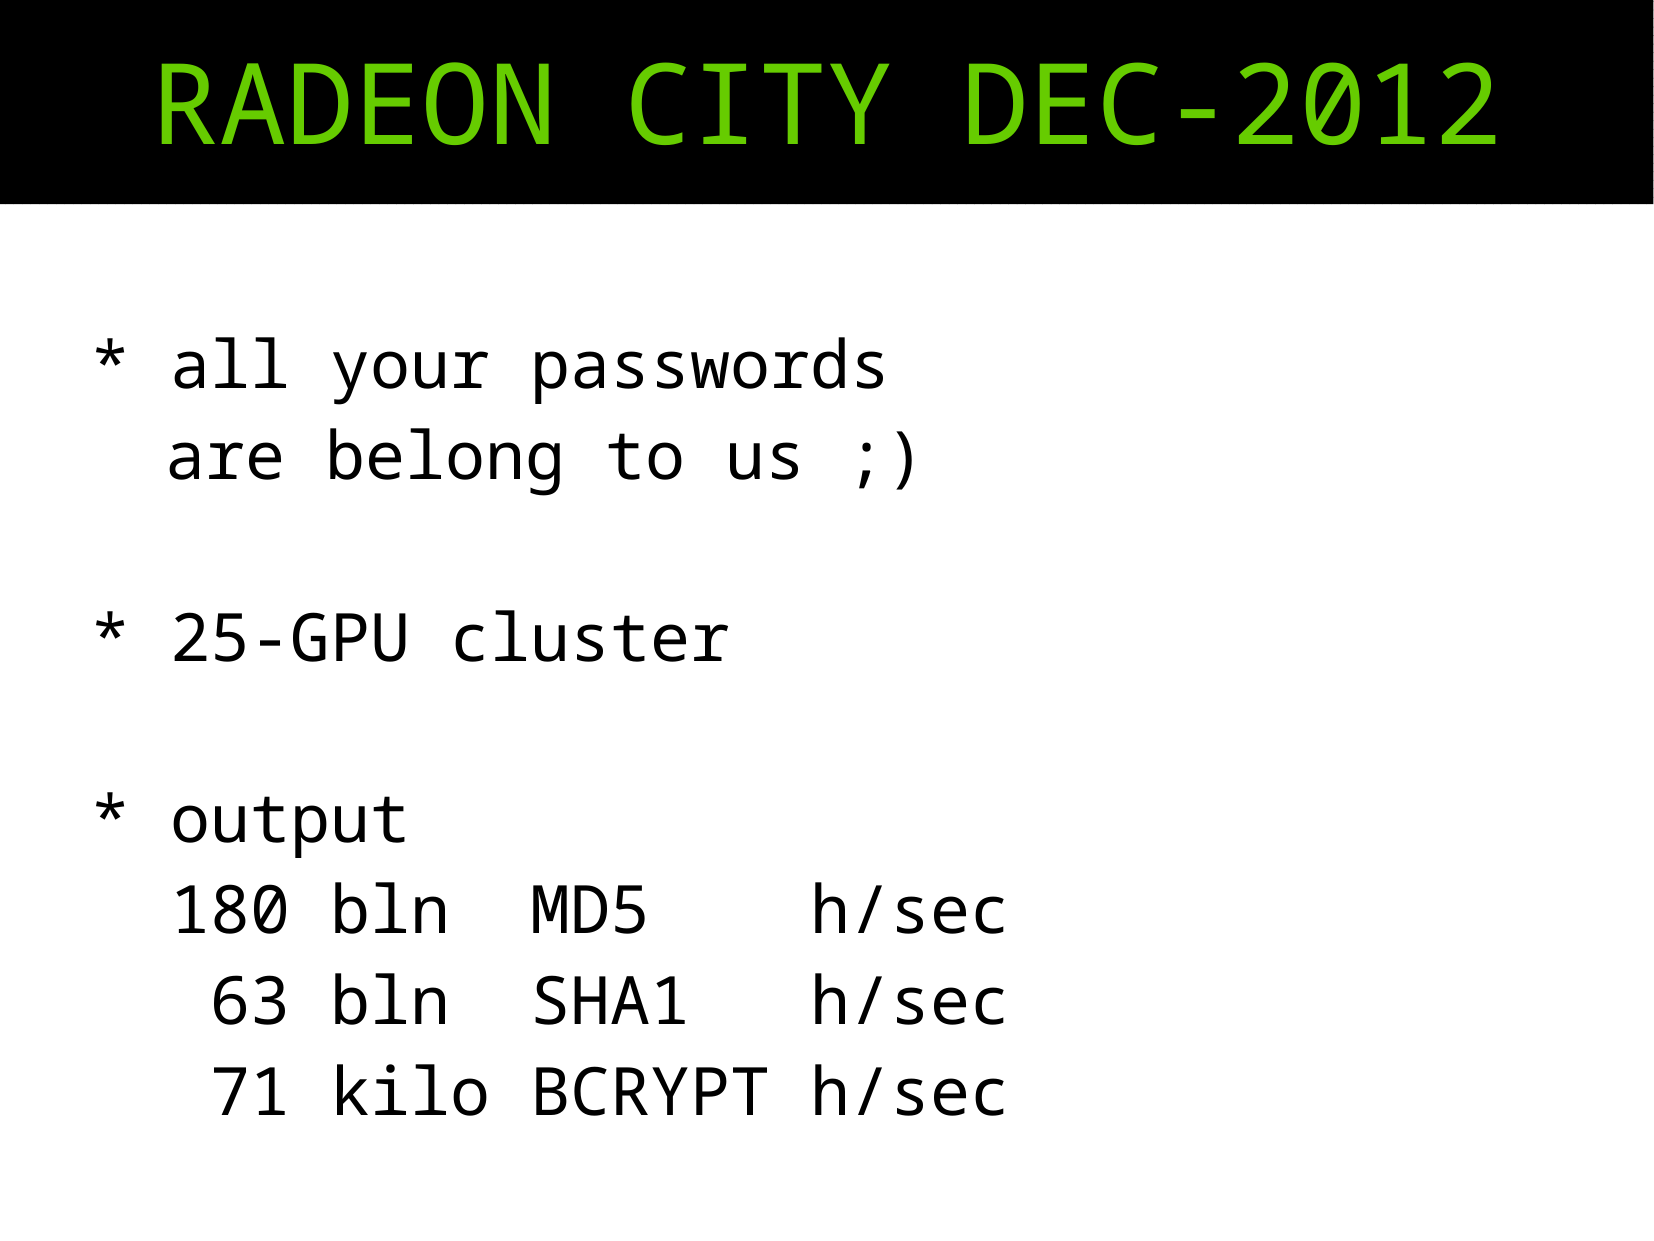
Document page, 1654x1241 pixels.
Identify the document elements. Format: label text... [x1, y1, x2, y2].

title RADEON CITY DEC-2012 [0, 0, 1654, 205]
subtitle * all your passwords are belong to us ;) * 25-GPU cluster * output 180 bln MD5 h/sec 63 bln SHA1 h/sec 71 kilo BCRYPT h/sec [90, 305, 1621, 1146]
